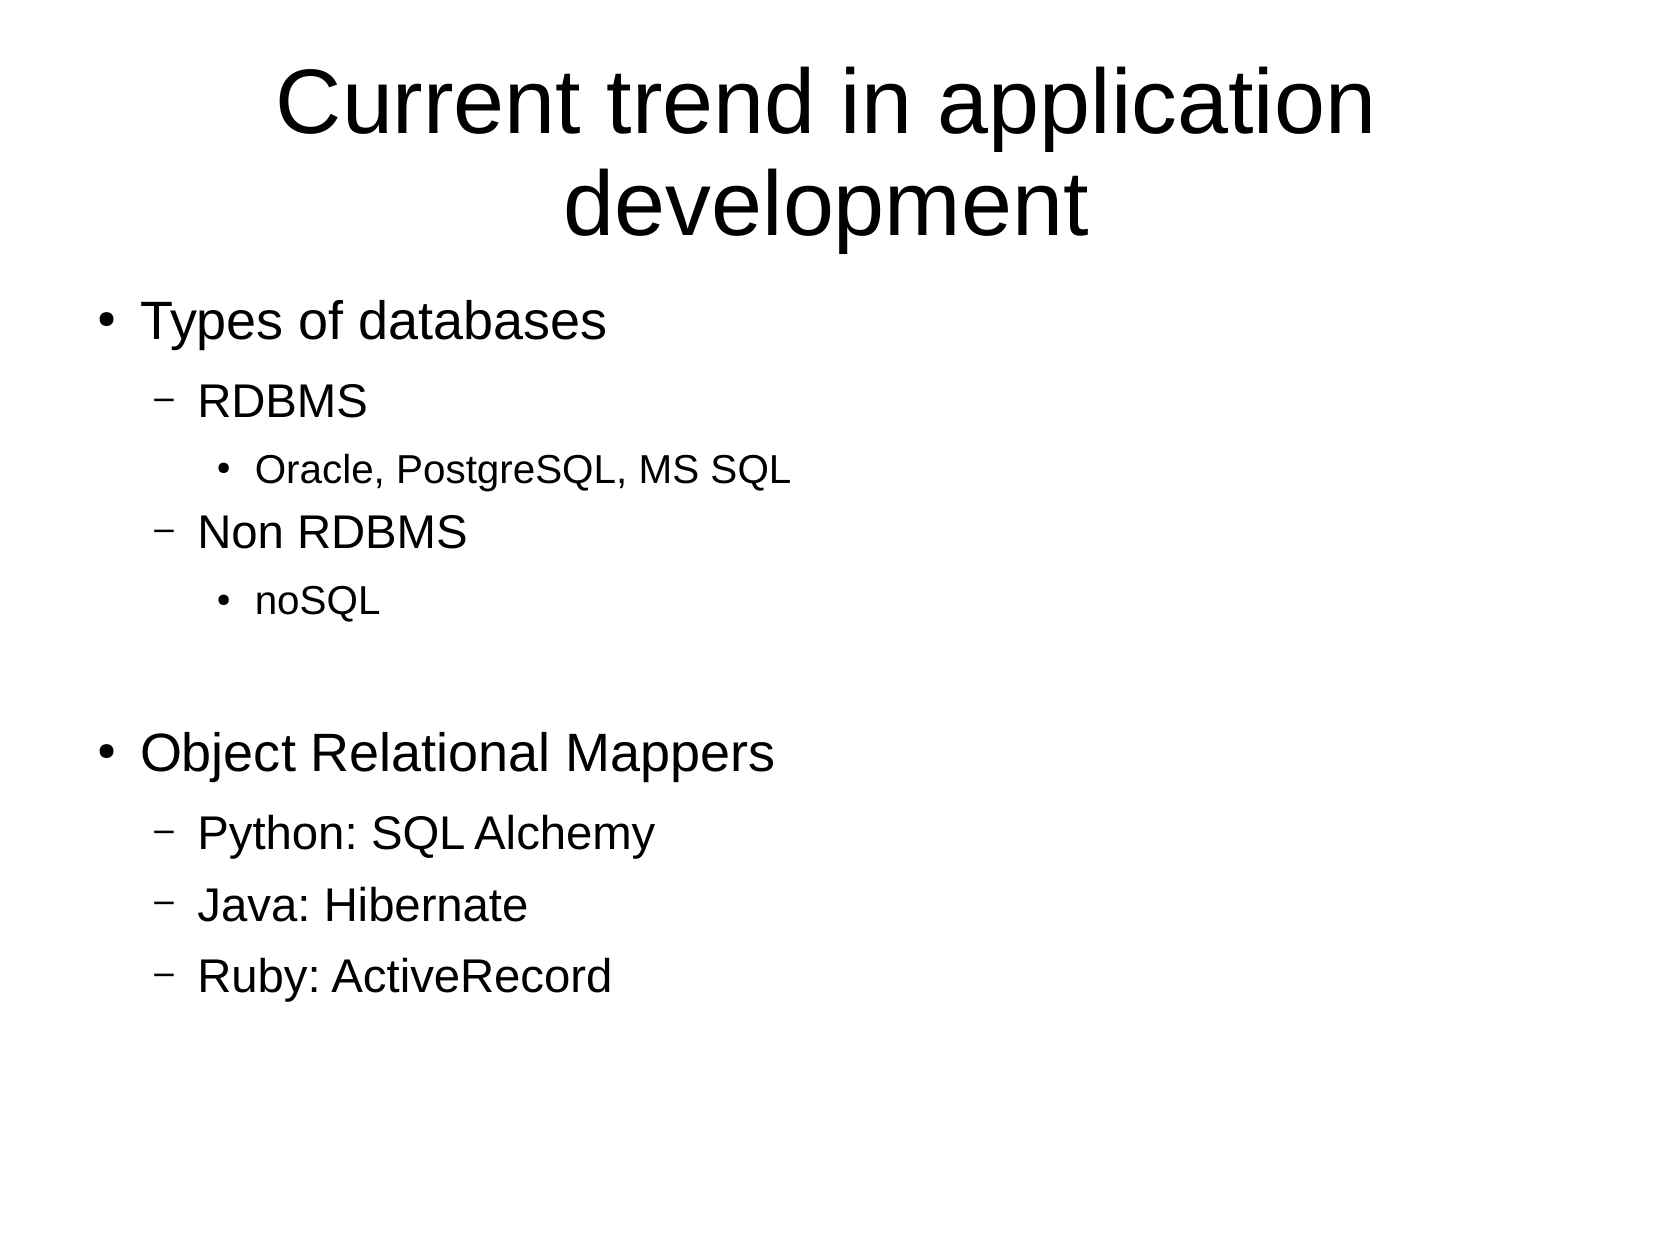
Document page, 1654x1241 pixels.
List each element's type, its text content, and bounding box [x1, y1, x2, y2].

title Current trend in application development [82, 49, 1571, 257]
list Types of databases RDBMS Oracle, PostgreSQL, MS SQL Non RDBMS noSQL Object Relational Mappers Python: SQL Alchemy Java: Hibernate Ruby: ActiveRecord [82, 290, 1571, 1010]
